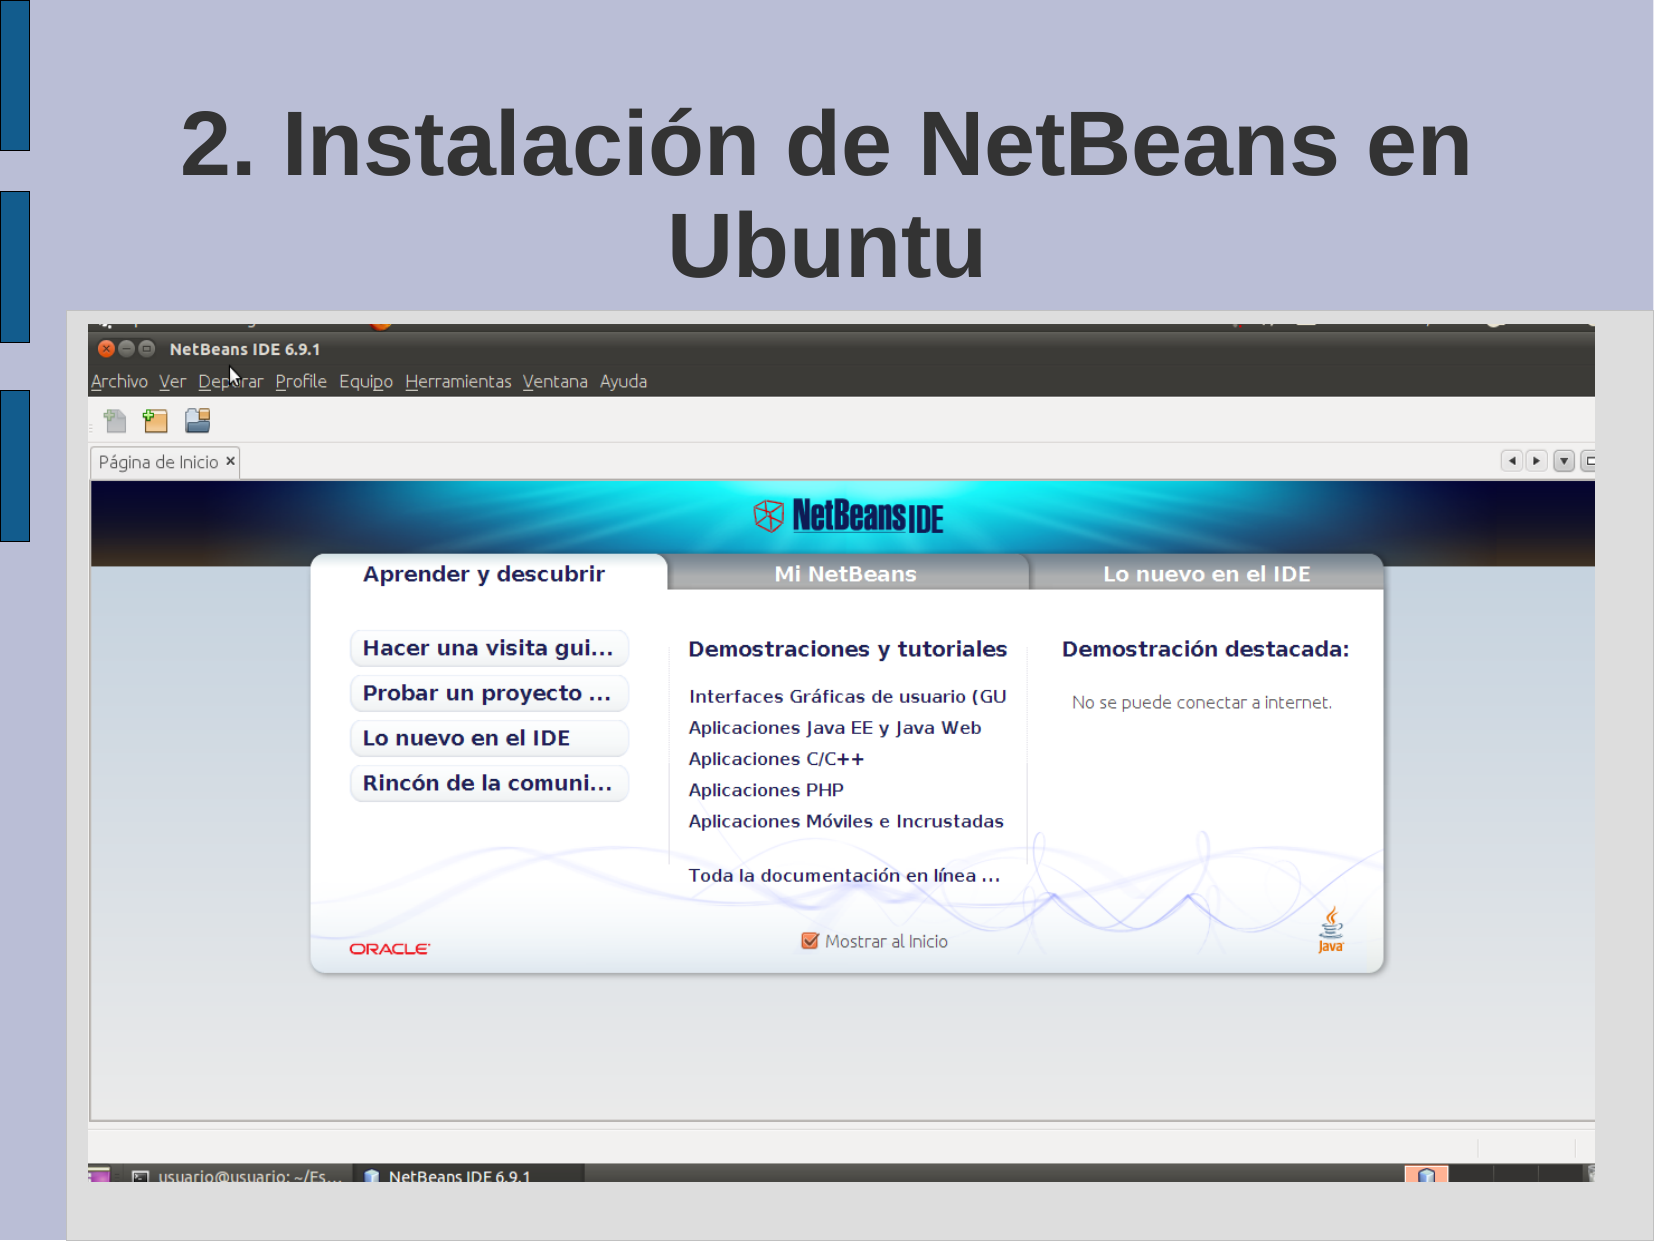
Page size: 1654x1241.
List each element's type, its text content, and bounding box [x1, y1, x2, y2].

title 2. Instalación de NetBeans en Ubuntu [121, 92, 1534, 298]
picture [88, 324, 1595, 1182]
